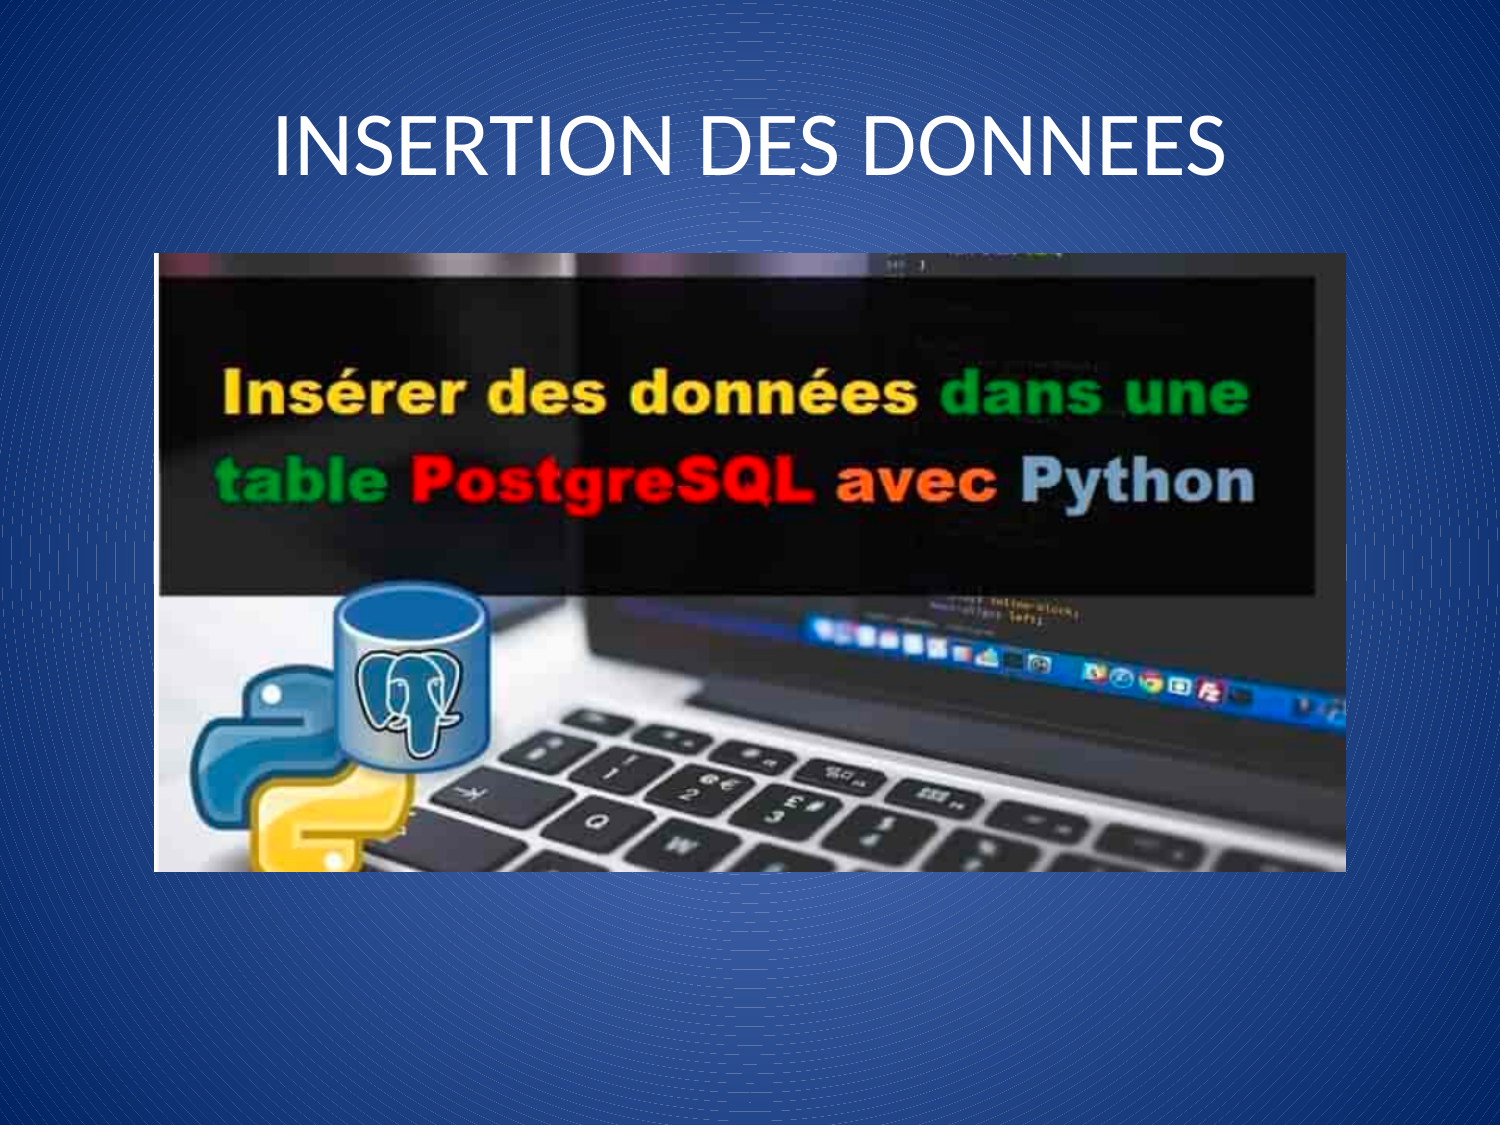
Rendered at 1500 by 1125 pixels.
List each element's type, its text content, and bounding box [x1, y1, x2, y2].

picture [154, 253, 1346, 872]
title INSERTION DES DONNEES [75, 45, 1426, 233]
